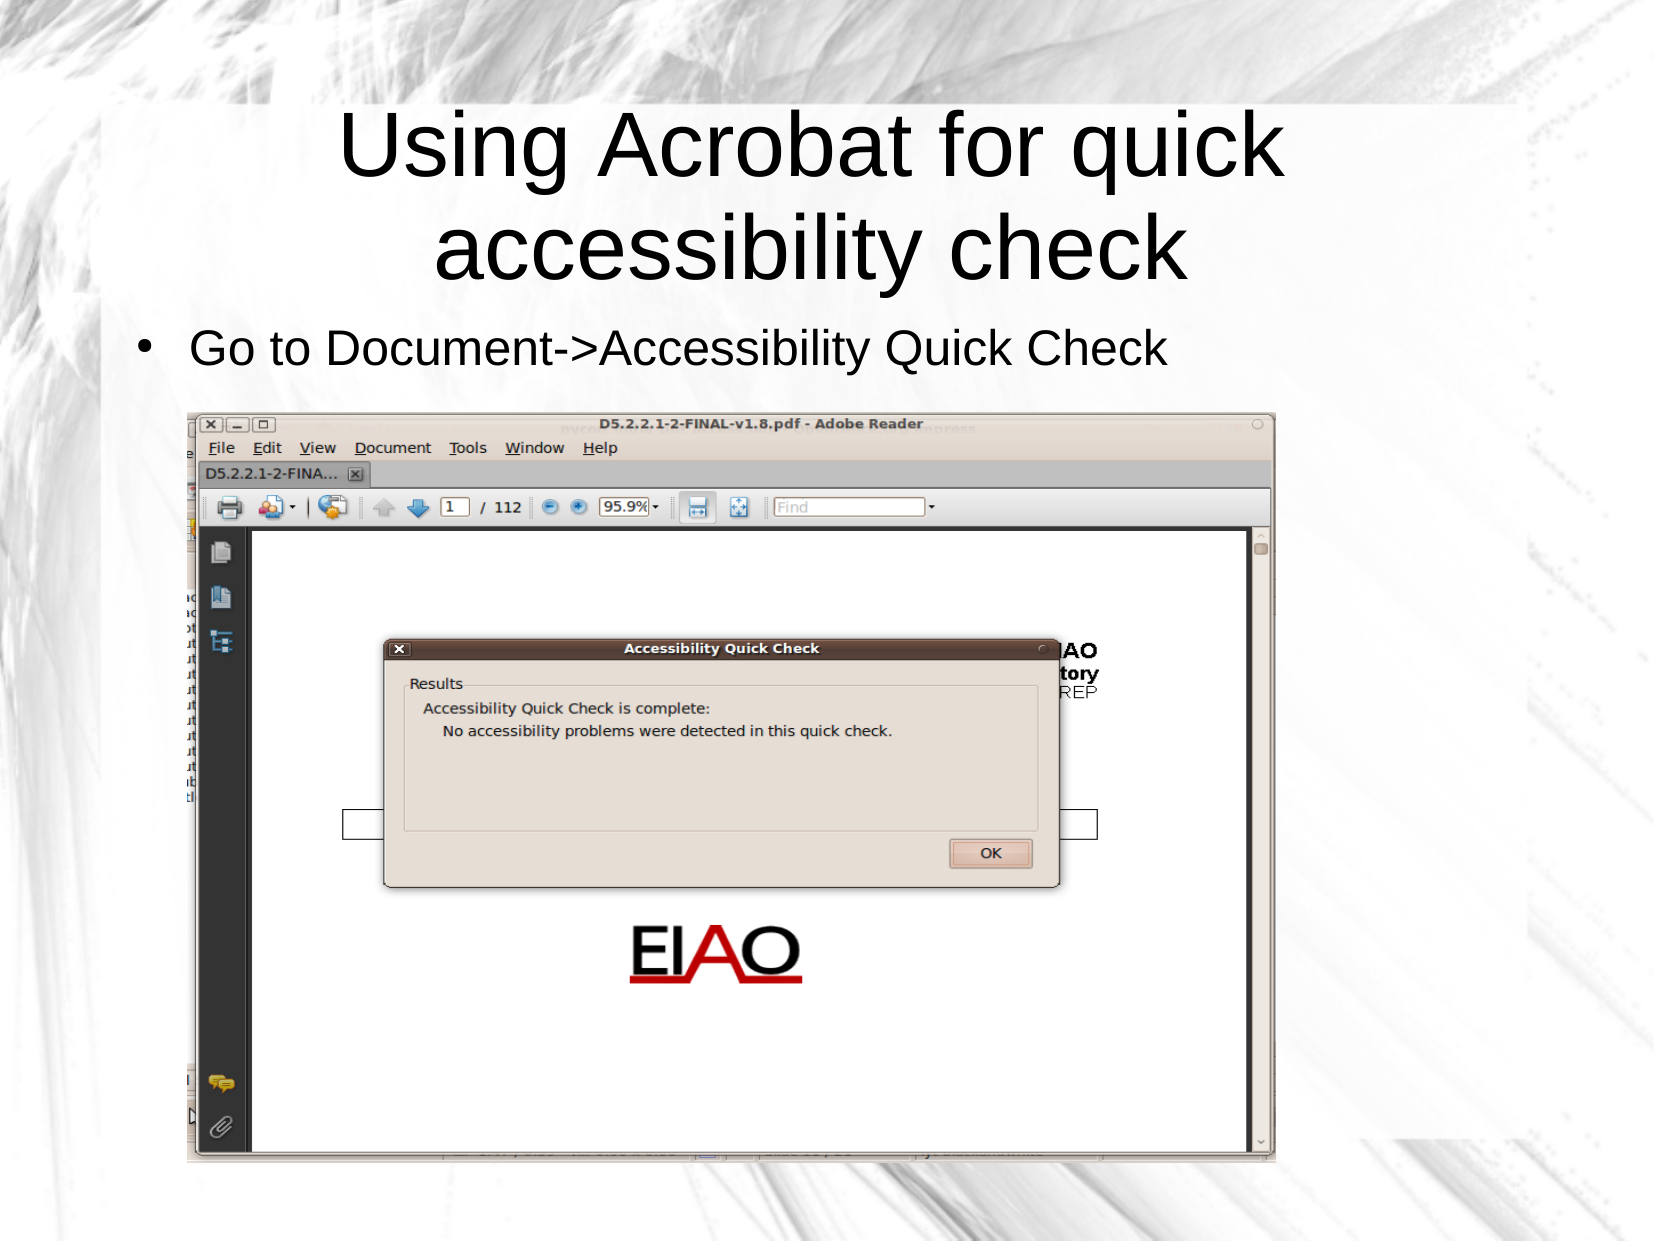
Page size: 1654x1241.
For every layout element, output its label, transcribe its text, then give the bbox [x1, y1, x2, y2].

title Using Acrobat for quick accessibility check [118, 93, 1506, 299]
list Go to Document->Accessibility Quick Check [118, 319, 1571, 1124]
picture [0, 0, 1654, 1241]
